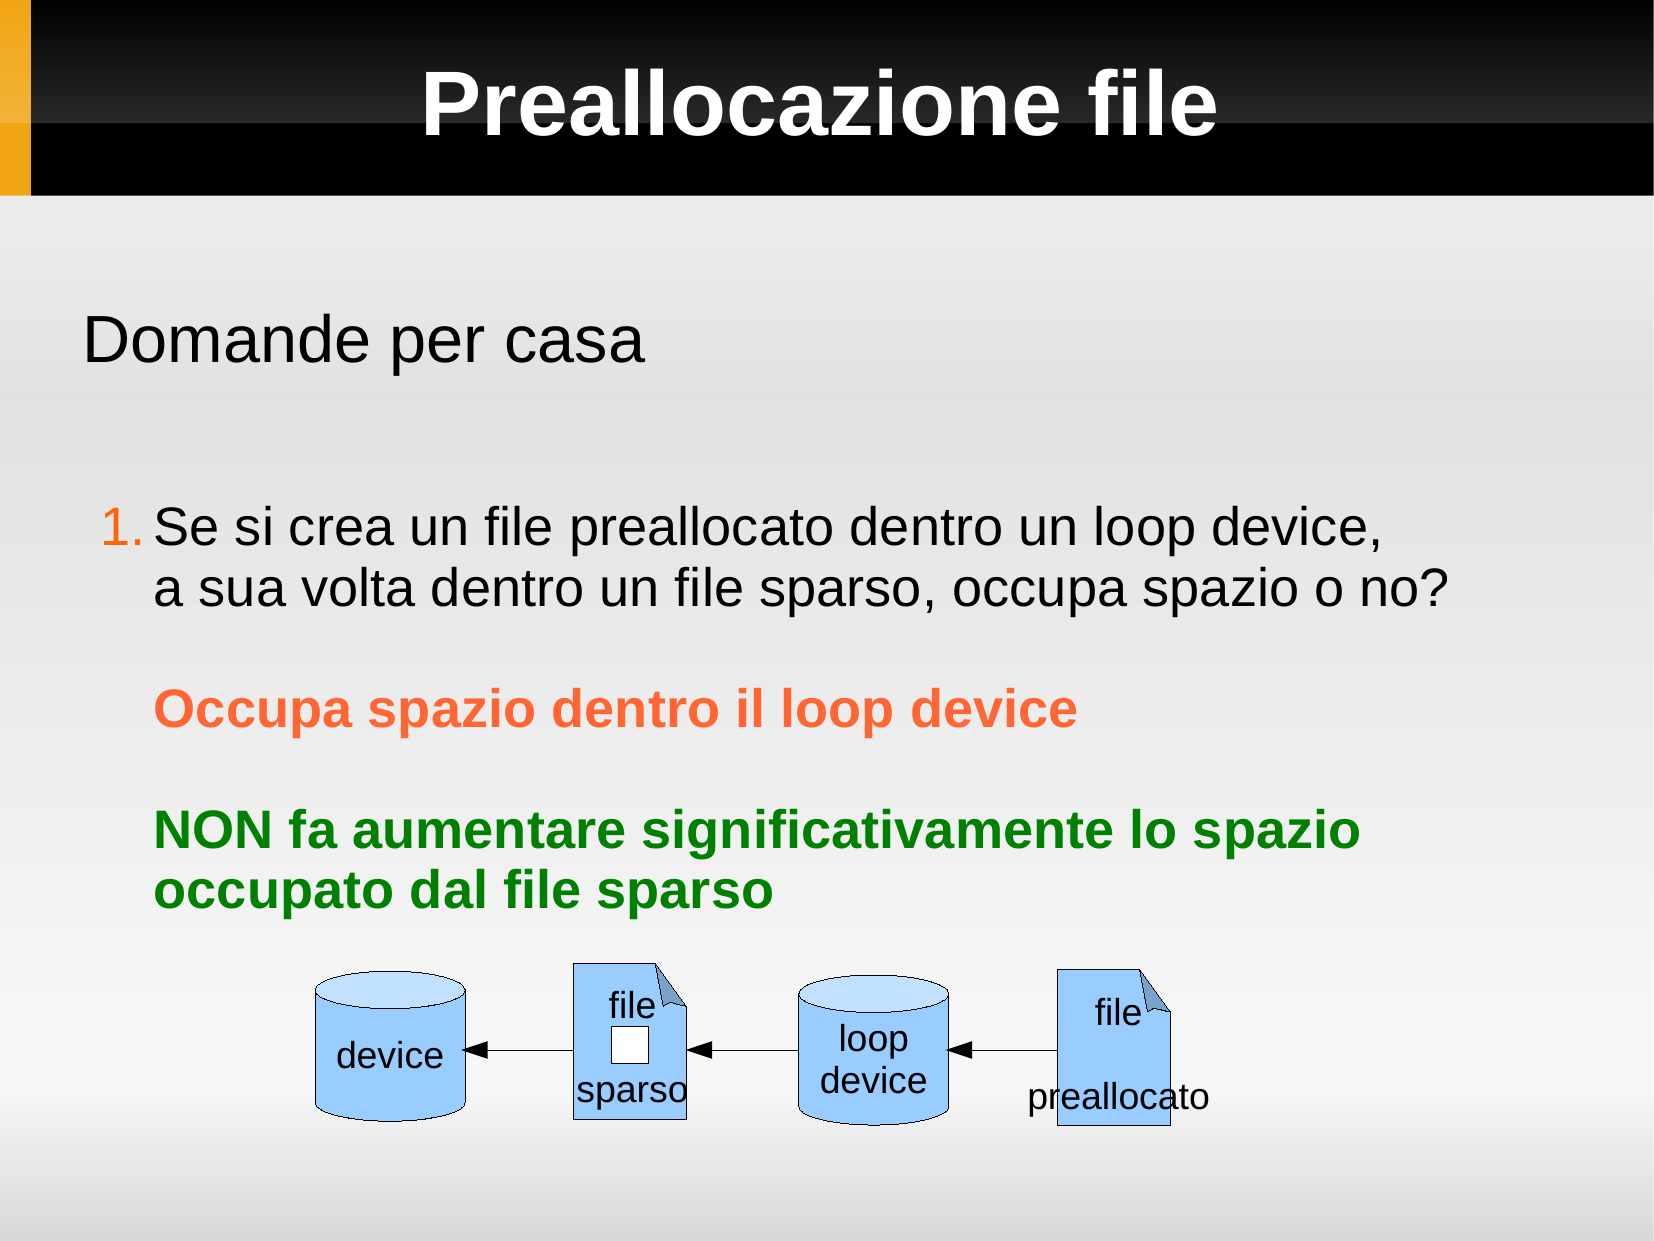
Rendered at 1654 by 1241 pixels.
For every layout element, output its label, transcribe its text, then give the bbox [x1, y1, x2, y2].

list Domande per casa Se si crea un file preallocato dentro un loop device, a sua volta dentro un file sparso, occupa spazio o no? Occupa spazio dentro il loop device NON fa aumentare significativamente lo spazio occupato dal file sparso [82, 302, 1571, 1026]
title Preallocazione file [76, 0, 1566, 208]
text_box [1057, 969, 1151, 984]
text_box [573, 963, 666, 977]
text_box file preallocato [1012, 984, 1225, 1126]
picture [0, 0, 1654, 1241]
text_box file sparso [561, 977, 704, 1119]
text_box loop device [798, 995, 949, 1126]
text_box device [315, 991, 466, 1122]
